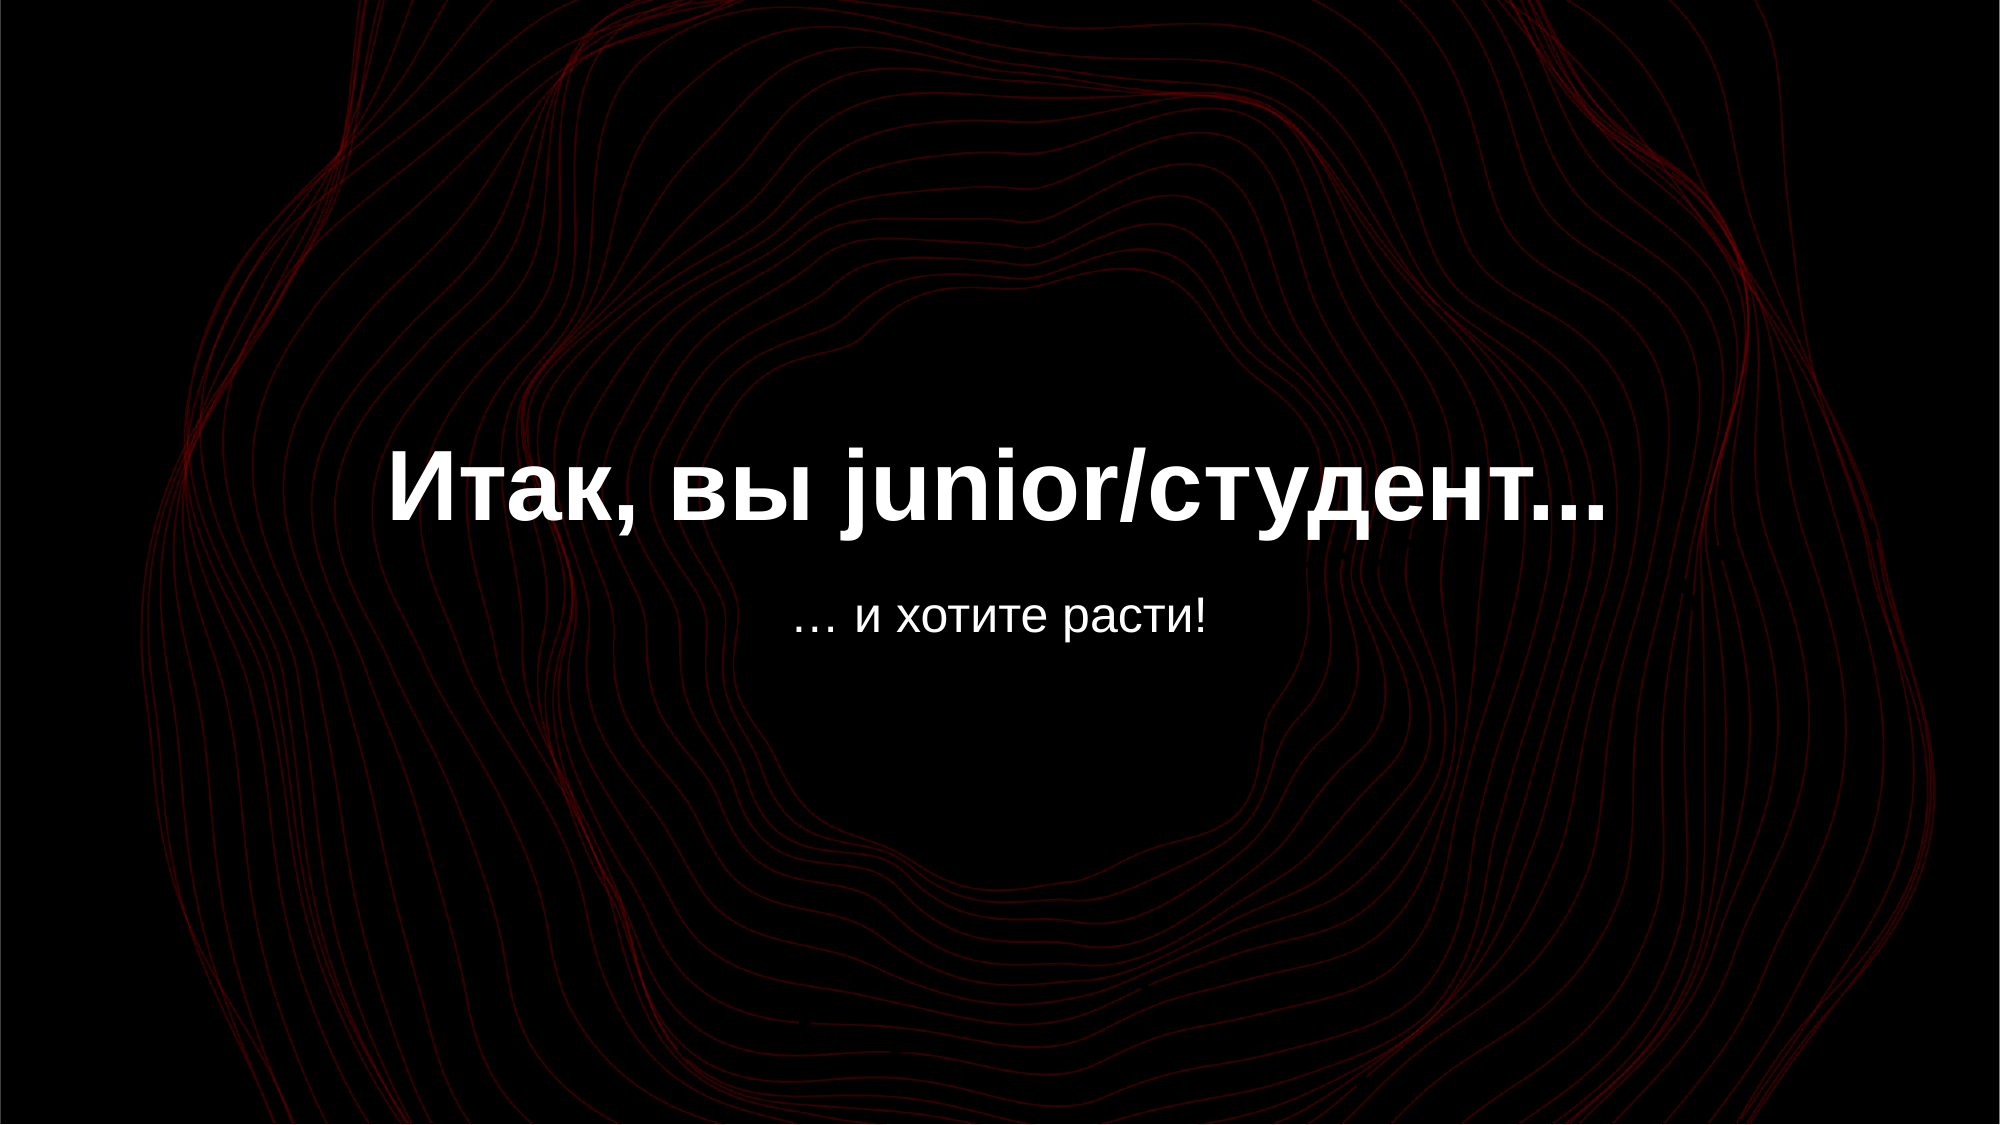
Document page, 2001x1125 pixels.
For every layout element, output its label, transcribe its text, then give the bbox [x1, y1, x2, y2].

title Итак, вы junior/студент... [136, 431, 1862, 543]
picture [0, 0, 2001, 1125]
list … и хотите расти! [136, 582, 1862, 819]
